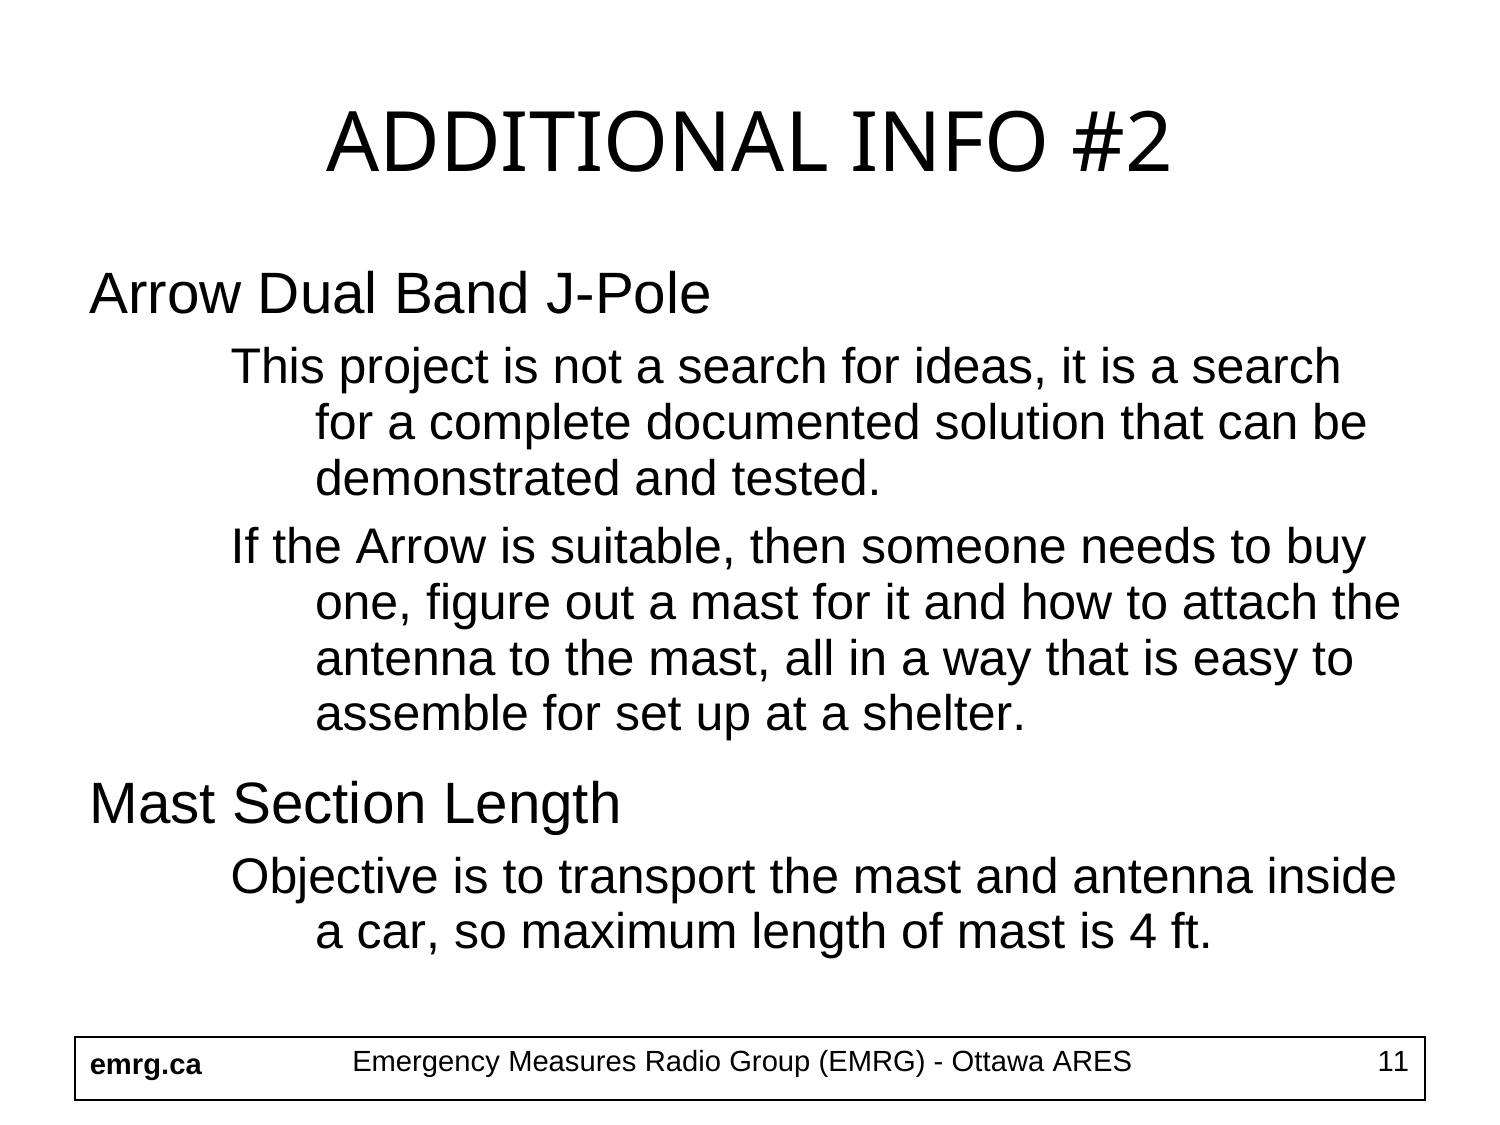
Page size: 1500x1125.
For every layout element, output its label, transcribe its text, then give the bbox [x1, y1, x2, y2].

title ADDITIONAL INFO #2 [75, 45, 1426, 233]
list Arrow Dual Band J-Pole This project is not a search for ideas, it is a search for a complete documented solution that can be demonstrated and tested. If the Arrow is suitable, then someone needs to buy one, figure out a mast for it and how to attach the antenna to the mast, all in a way that is easy to assemble for set up at a shelter. Mast Section Length Objective is to transport the mast and antenna inside a car, so maximum length of mast is 4 ft. [75, 253, 1426, 1019]
